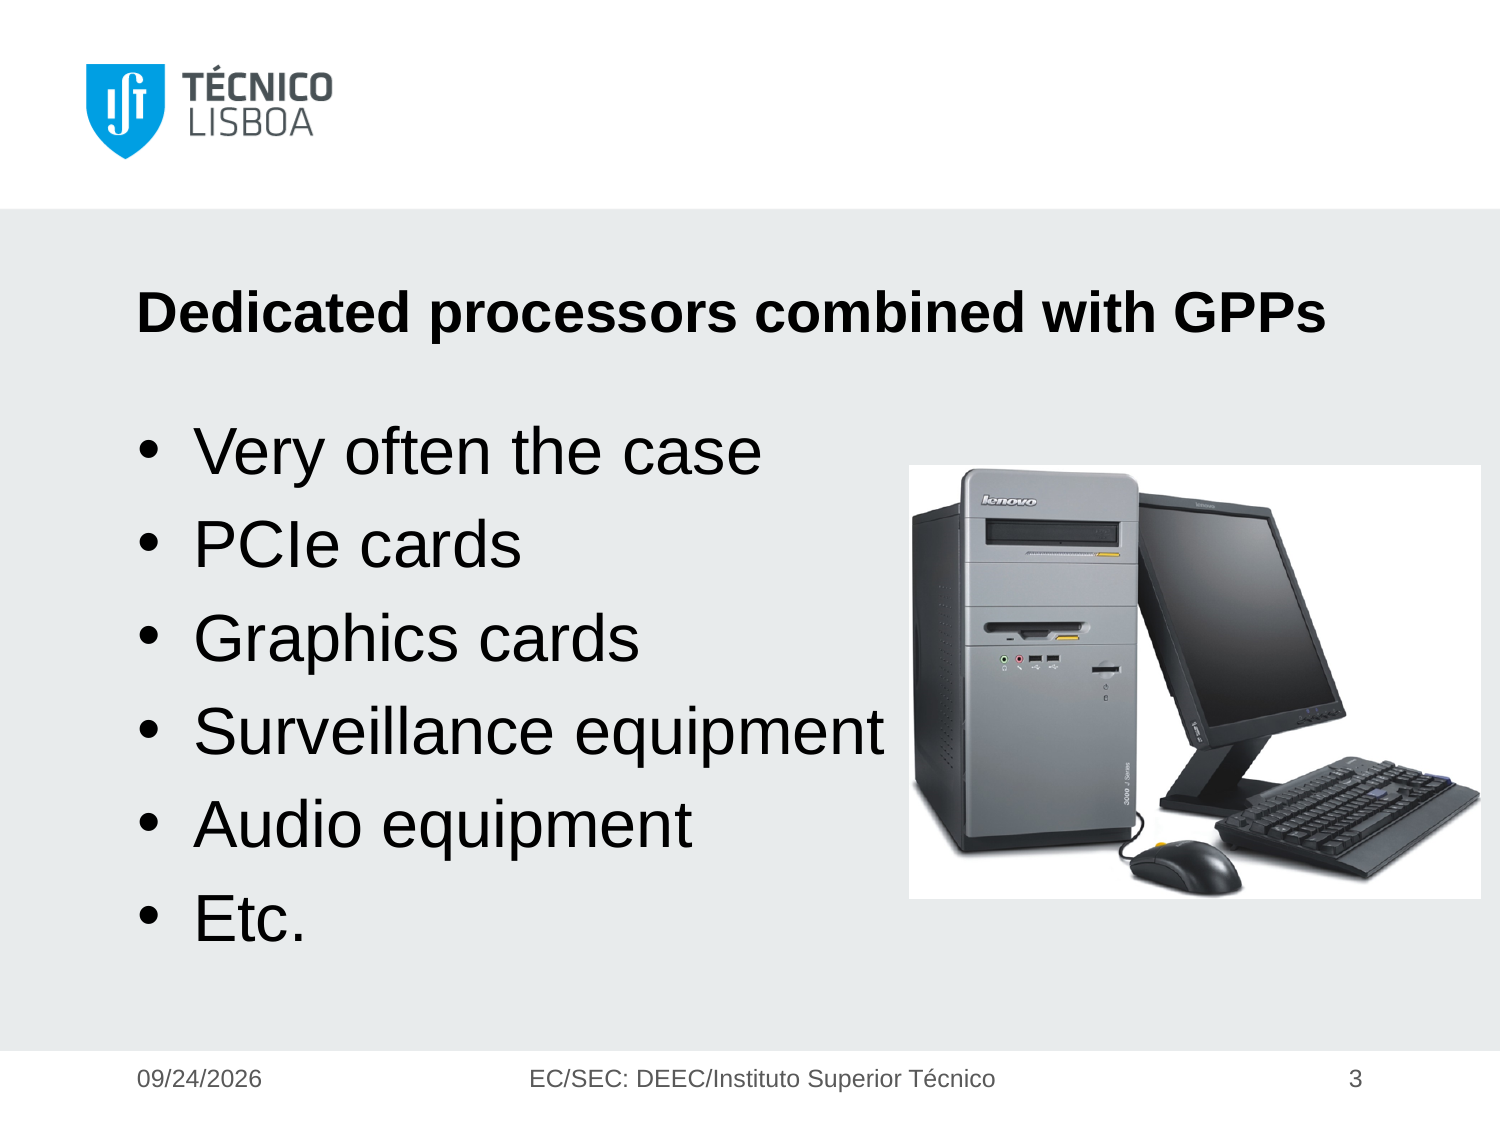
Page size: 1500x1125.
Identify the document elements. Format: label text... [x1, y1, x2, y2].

footer EC/SEC: DEEC/Instituto Superior Técnico [512, 1052, 1021, 1103]
title Dedicated processors combined with GPPs [121, 237, 1378, 381]
slide_number <number> [1077, 1052, 1378, 1103]
list Very often the case PCIe cards Graphics cards Surveillance equipment Audio equipment Etc. [121, 400, 1378, 1005]
slide_number 11/11/2018 [121, 1052, 425, 1103]
picture [0, 0, 1500, 1125]
